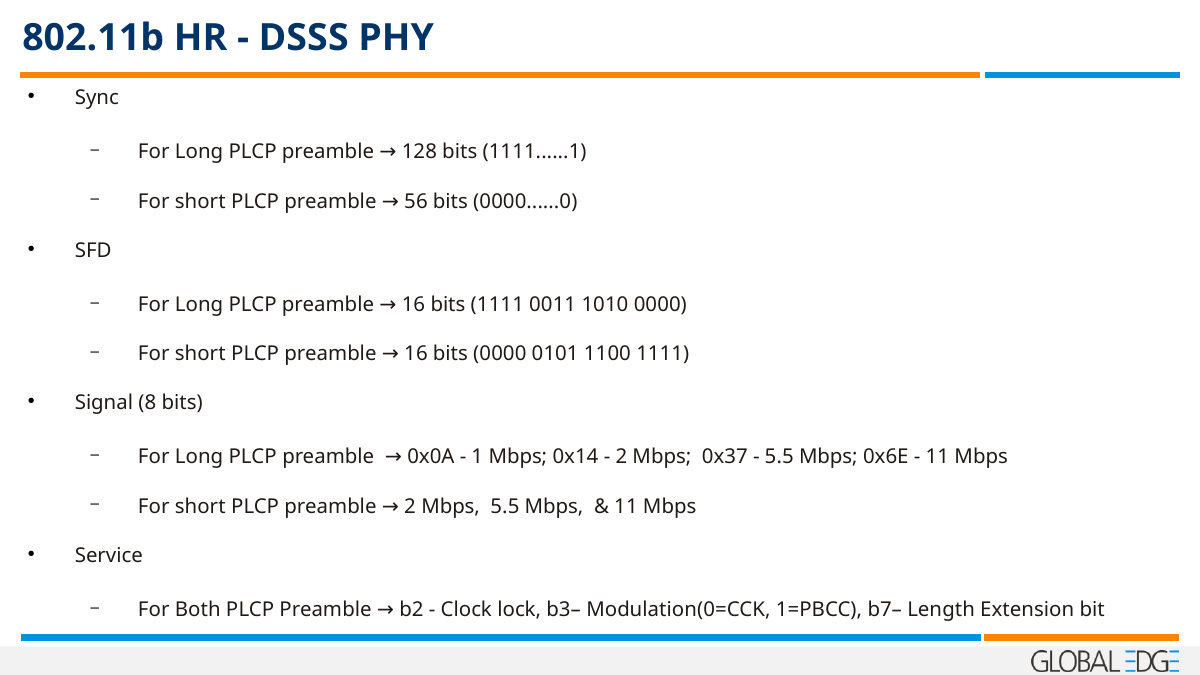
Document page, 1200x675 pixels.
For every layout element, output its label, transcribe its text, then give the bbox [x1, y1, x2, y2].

list Sync For Long PLCP preamble → 128 bits (1111......1) For short PLCP preamble → 56 bits (0000......0) SFD For Long PLCP preamble → 16 bits (1111 0011 1010 0000) For short PLCP preamble → 16 bits (0000 0101 1100 1111) Signal (8 bits) For Long PLCP preamble → 0x0A - 1 Mbps; 0x14 - 2 Mbps; 0x37 - 5.5 Mbps; 0x6E - 11 Mbps For short PLCP preamble → 2 Mbps, 5.5 Mbps, & 11 Mbps Service For Both PLCP Preamble → b2 - Clock lock, b3– Modulation(0=CCK, 1=PBCC), b7– Length Extension bit [11, 82, 1182, 626]
picture [1031, 650, 1179, 672]
title 802.11b HR - DSSS PHY [12, 9, 1088, 63]
